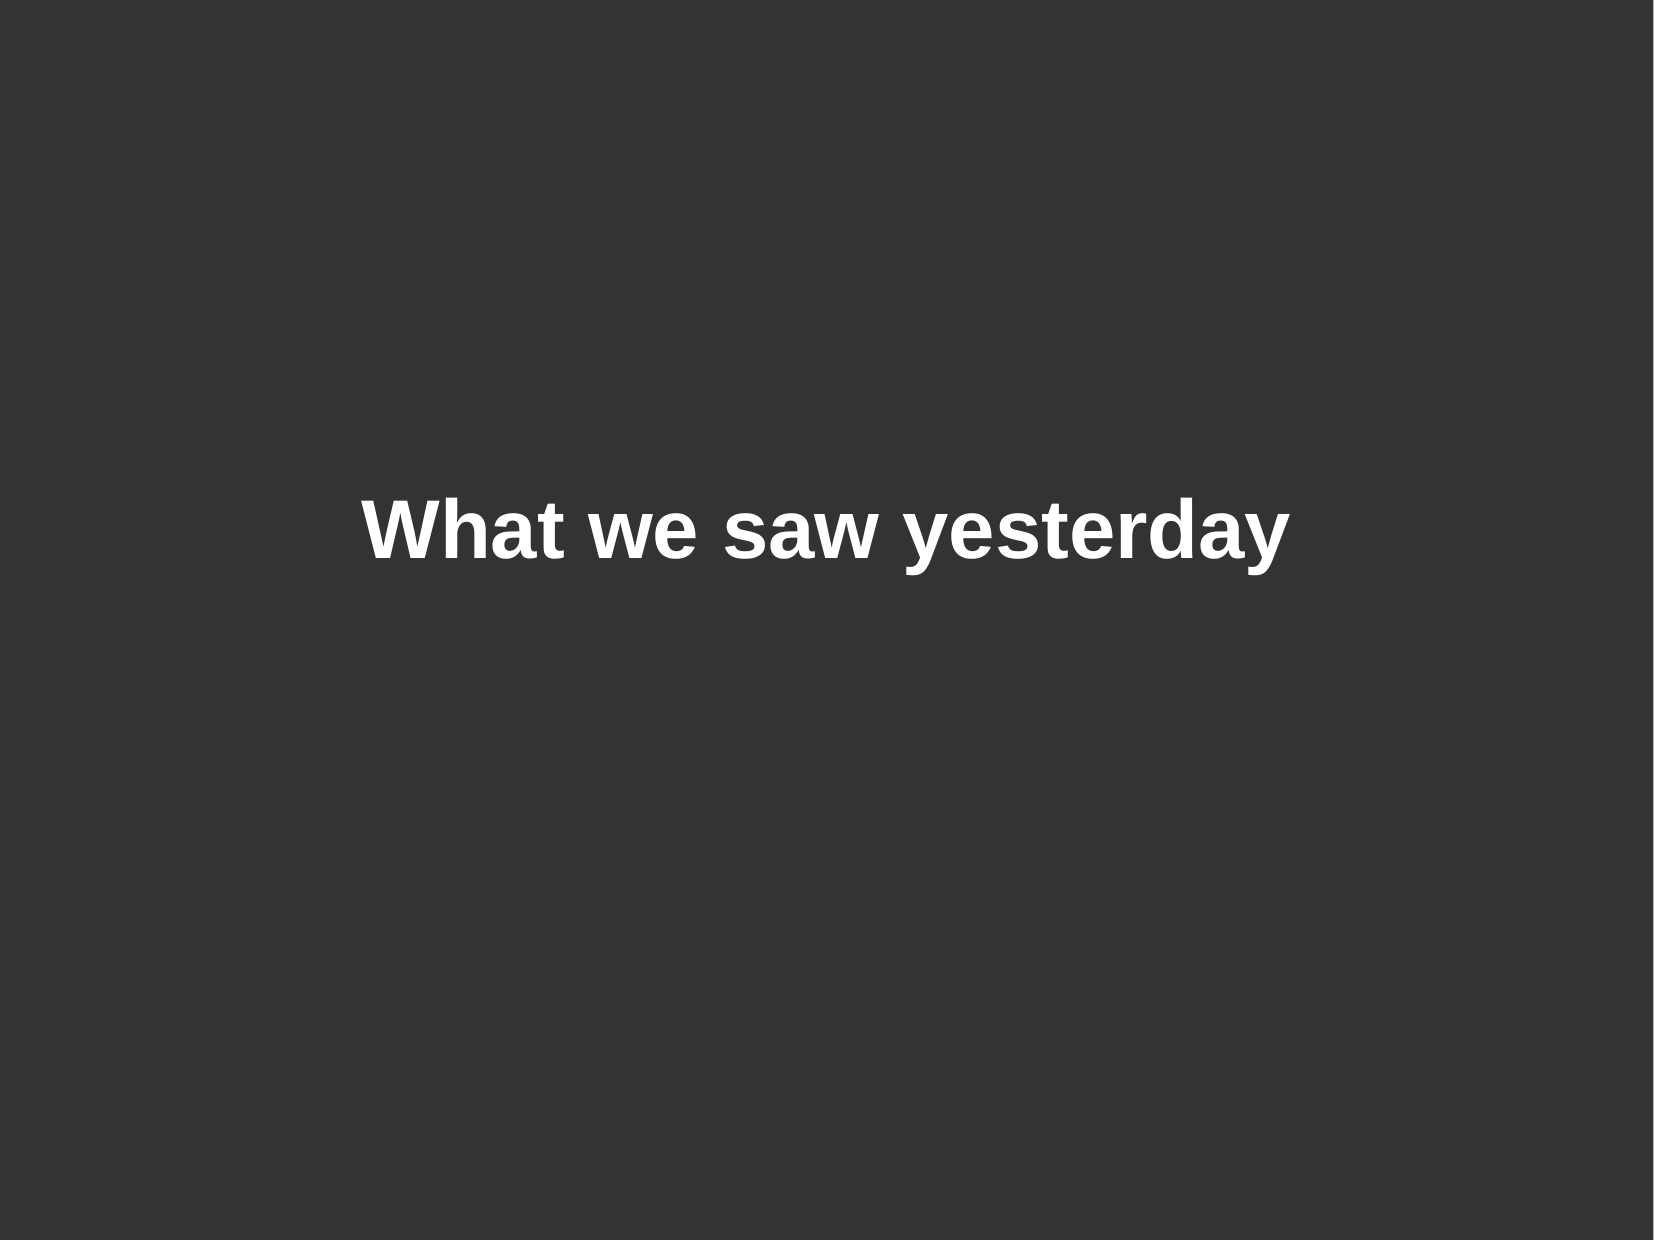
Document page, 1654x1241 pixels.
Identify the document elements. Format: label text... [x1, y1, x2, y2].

subtitle What we saw yesterday [82, 49, 1571, 1010]
